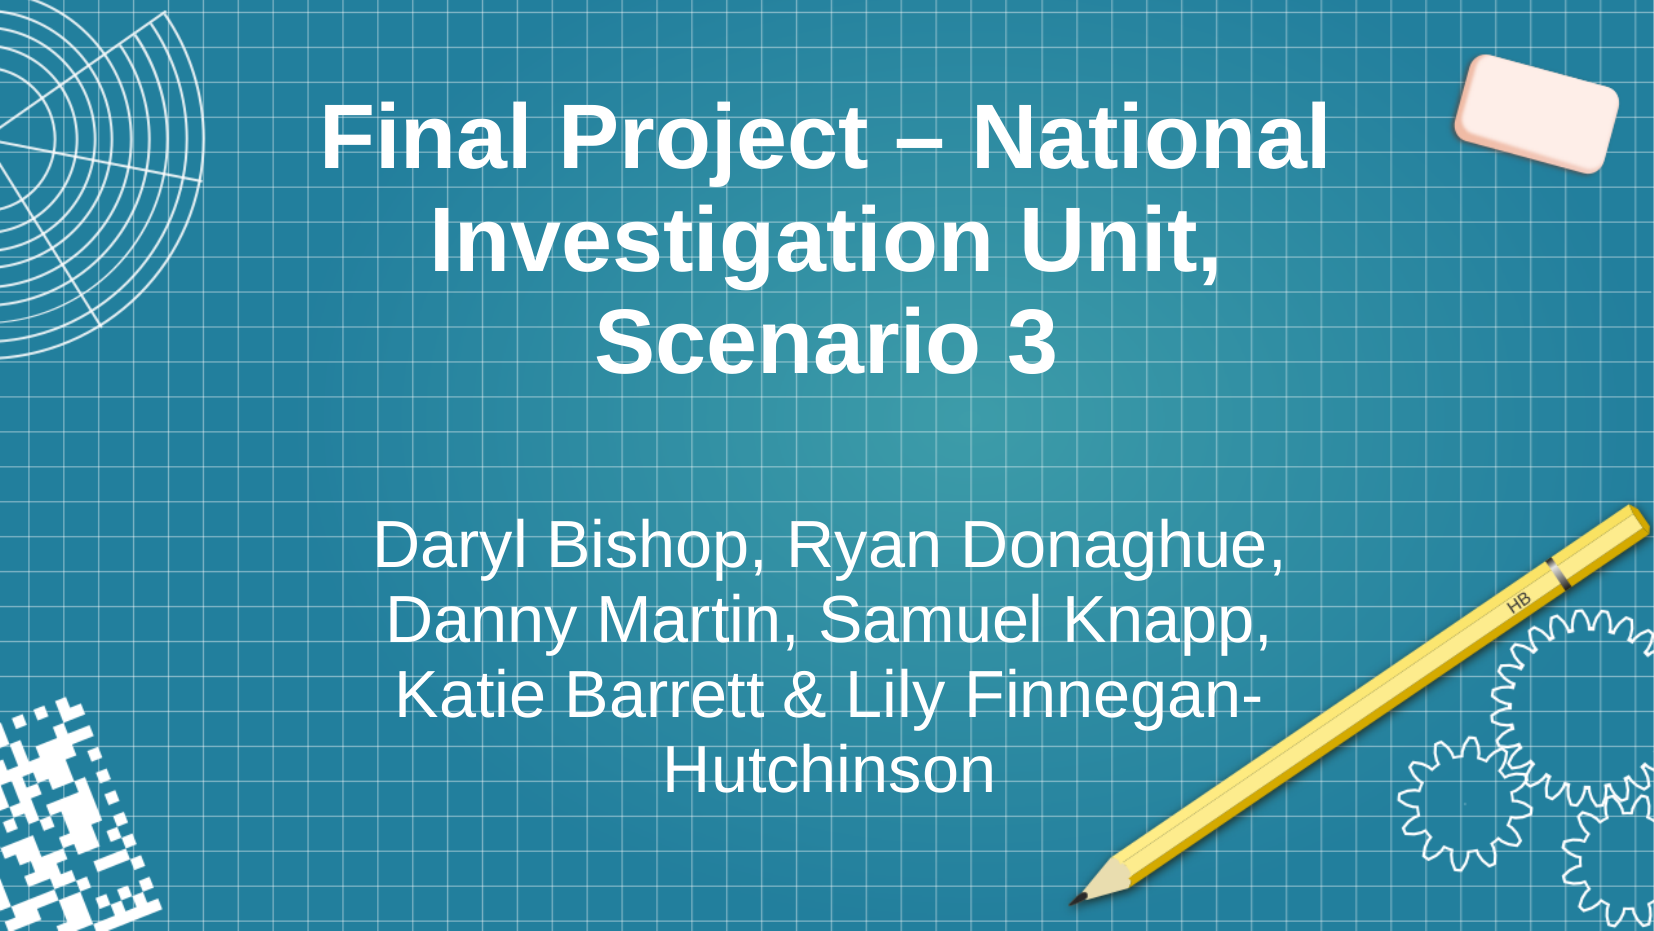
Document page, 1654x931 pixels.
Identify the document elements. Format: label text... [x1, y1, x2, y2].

picture [0, 0, 1654, 931]
title Final Project – National Investigation Unit, Scenario 3 [82, 85, 1571, 394]
subtitle Daryl Bishop, Ryan Donaghue, Danny Martin, Samuel Knapp, Katie Barrett & Lily Finnegan-Hutchinson [324, 442, 1335, 872]
